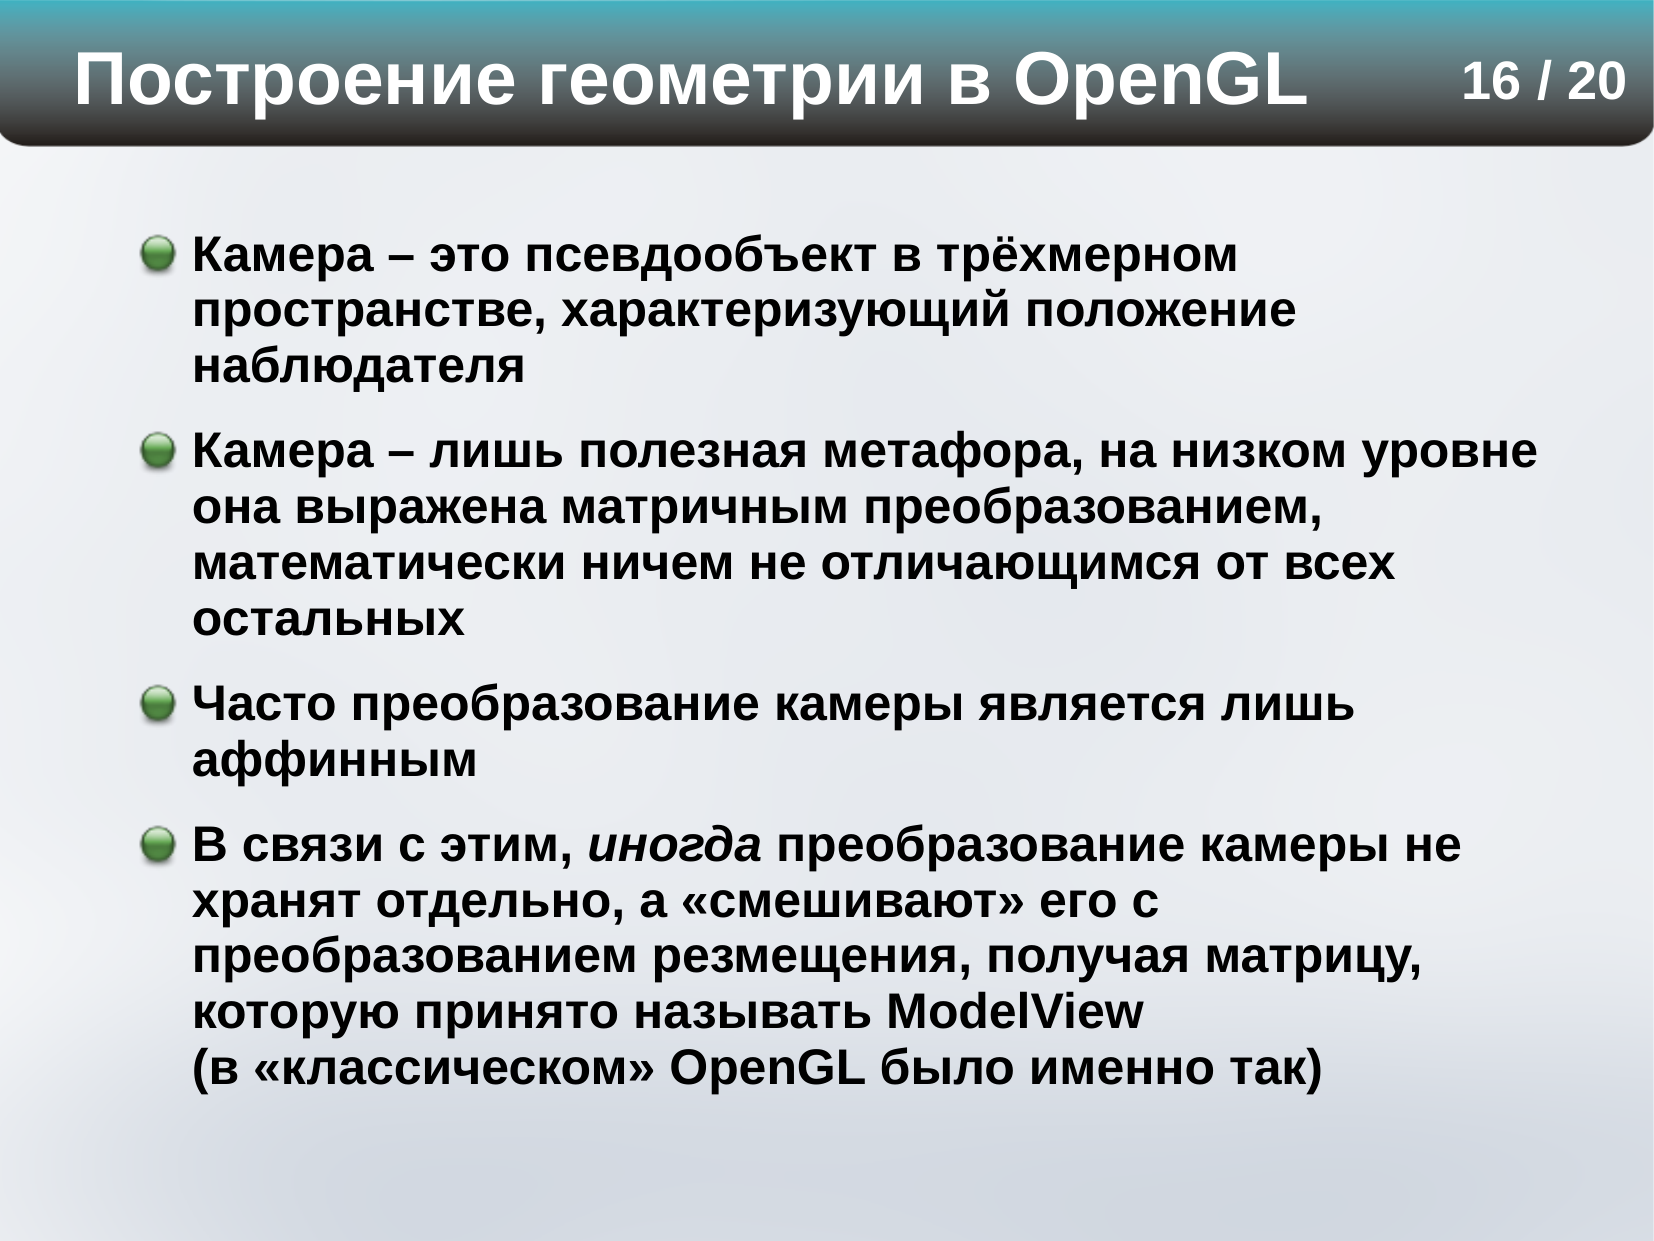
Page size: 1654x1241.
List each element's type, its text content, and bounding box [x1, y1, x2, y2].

text_box <номер> / 20 [1446, 42, 1654, 179]
text_box Камера – это псевдообъект в трёхмерном пространстве, характеризующий положение наблюдателя Камера – лишь полезная метафора, на низком уровне она выражена матричным преобразованием, математически ничем не отличающимся от всех остальных Часто преобразование камеры является лишь аффинным В связи с этим, иногда преобразование камеры не хранят отдельно, а «смешивают» его с преобразованием резмещения, получая матрицу, которую принято называть ModelView (в «классическом» OpenGL было именно так) [118, 218, 1595, 1103]
picture [0, 0, 1654, 1241]
text_box Построение геометрии в OpenGL [59, 29, 1418, 129]
